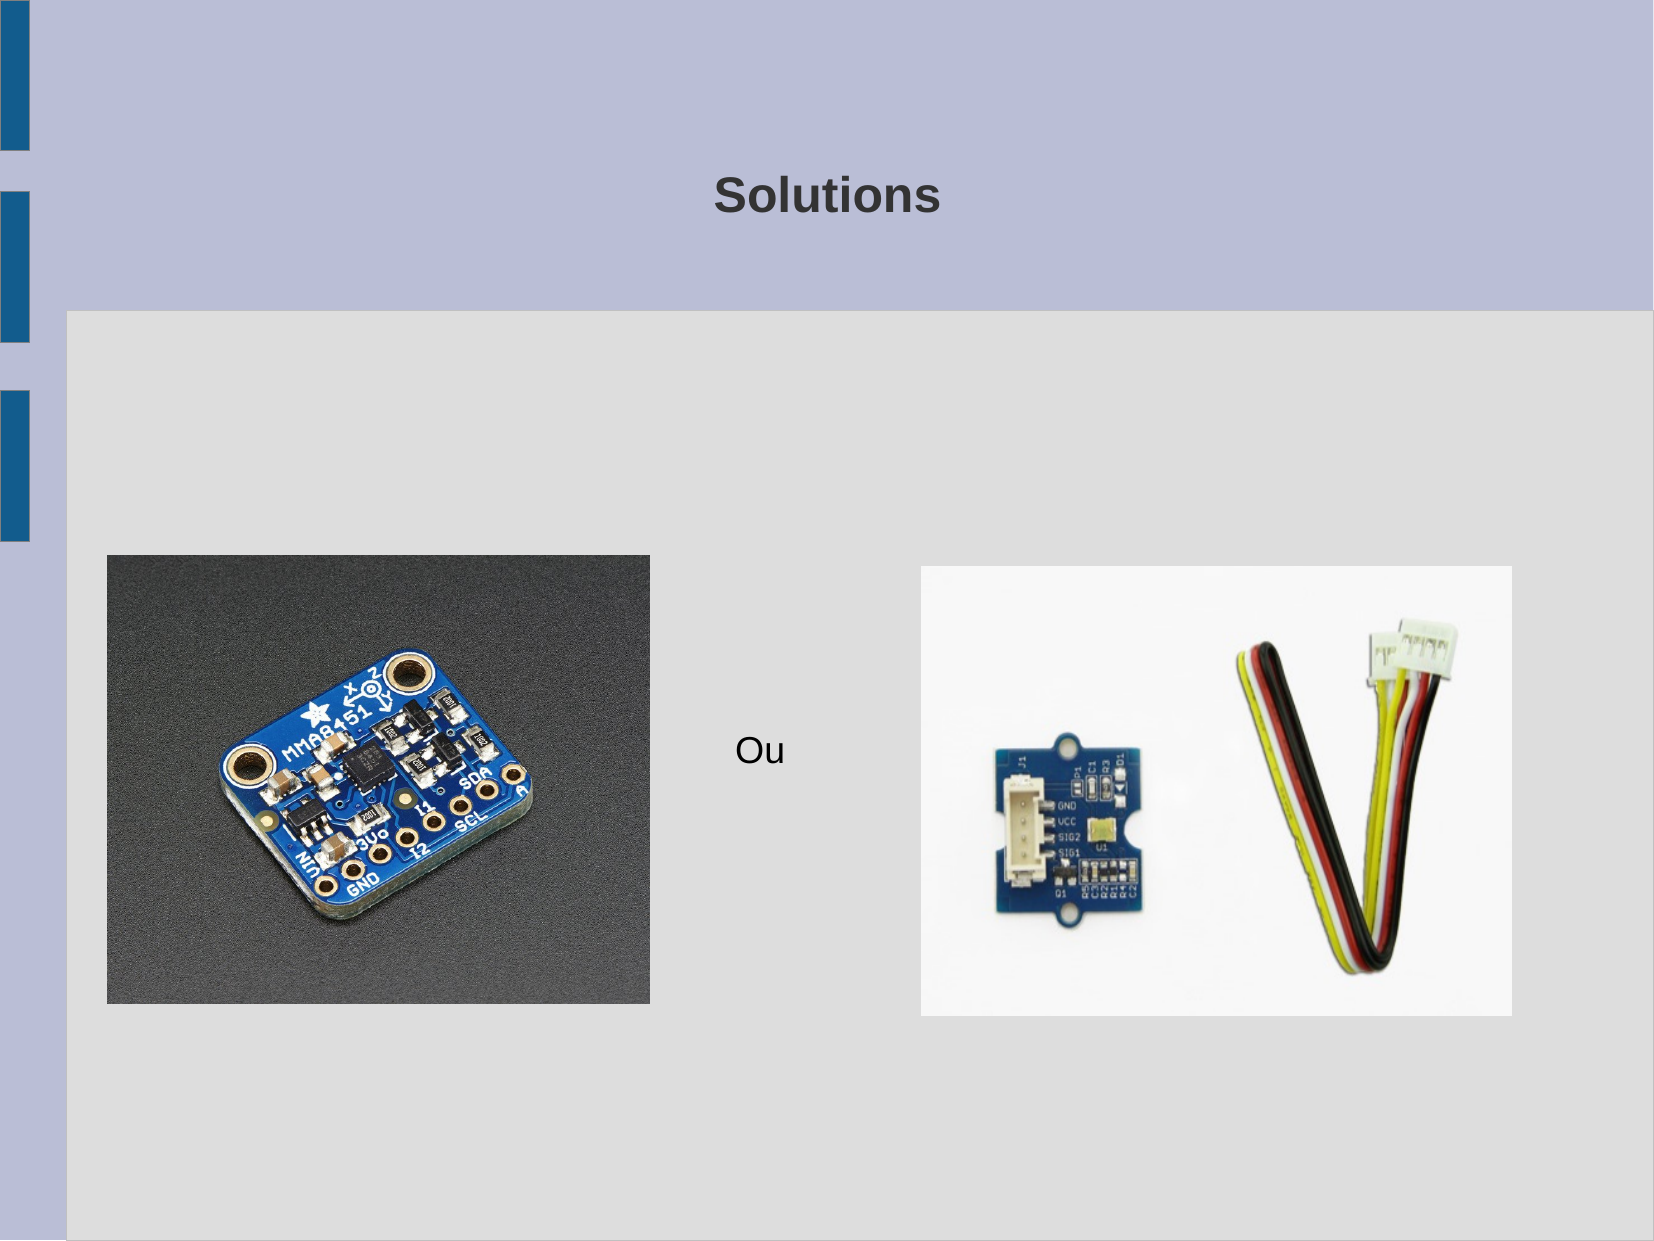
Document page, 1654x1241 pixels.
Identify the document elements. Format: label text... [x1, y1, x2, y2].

picture [921, 566, 1512, 1016]
title Solutions [121, 91, 1534, 299]
text_box Ou [720, 722, 898, 780]
picture [107, 555, 650, 1004]
